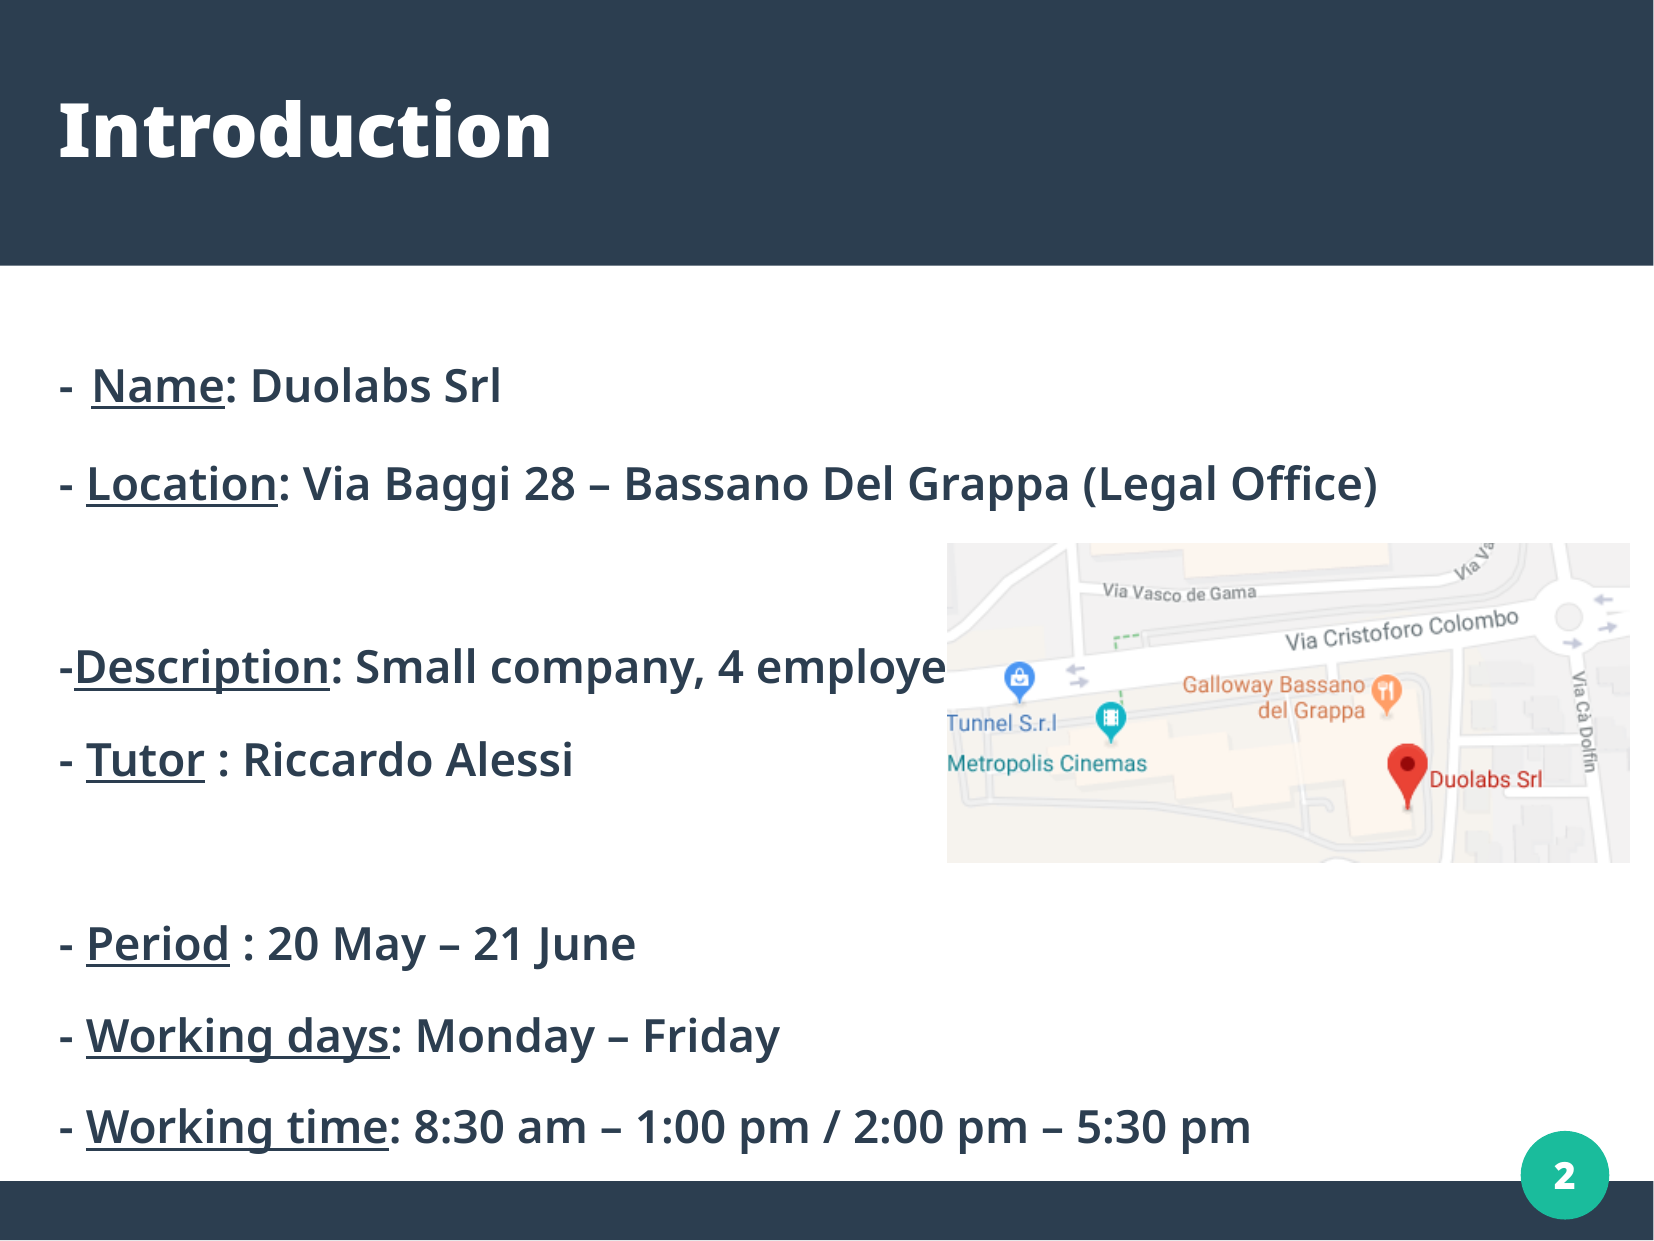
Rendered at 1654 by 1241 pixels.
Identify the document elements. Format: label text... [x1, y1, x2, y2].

title Introduction [59, 49, 1595, 207]
picture [947, 543, 1630, 863]
list - Name: Duolabs Srl - Location: Via Baggi 28 – Bassano Del Grappa (Legal Office) -Description: Small company, 4 employees - Tutor : Riccardo Alessi - Period : 20 May – 21 June - Working days: Monday – Friday - Working time: 8:30 am – 1:00 pm / 2:00 pm – 5:30 pm [59, 330, 1595, 1158]
